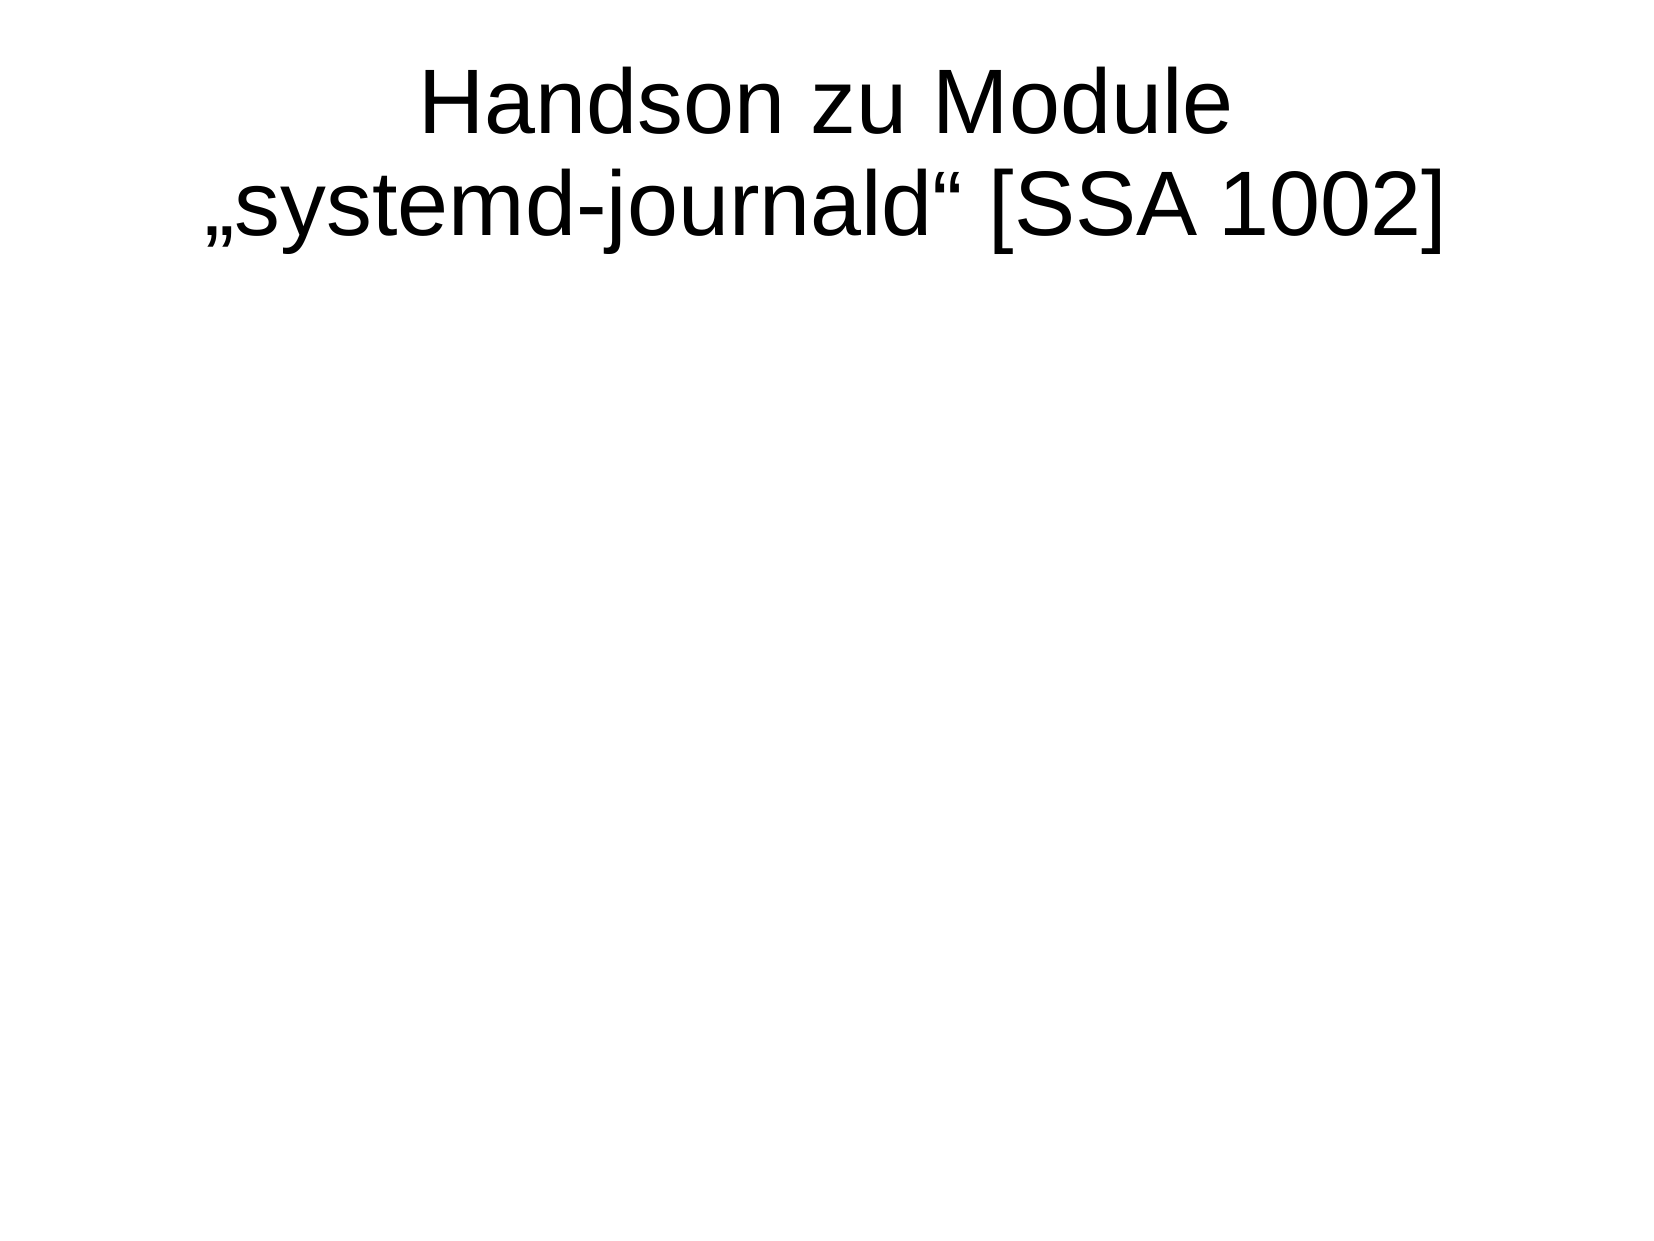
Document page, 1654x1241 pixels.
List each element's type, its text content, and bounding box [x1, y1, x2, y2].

title Handson zu Module „systemd-journald“ [SSA 1002] [82, 49, 1571, 257]
